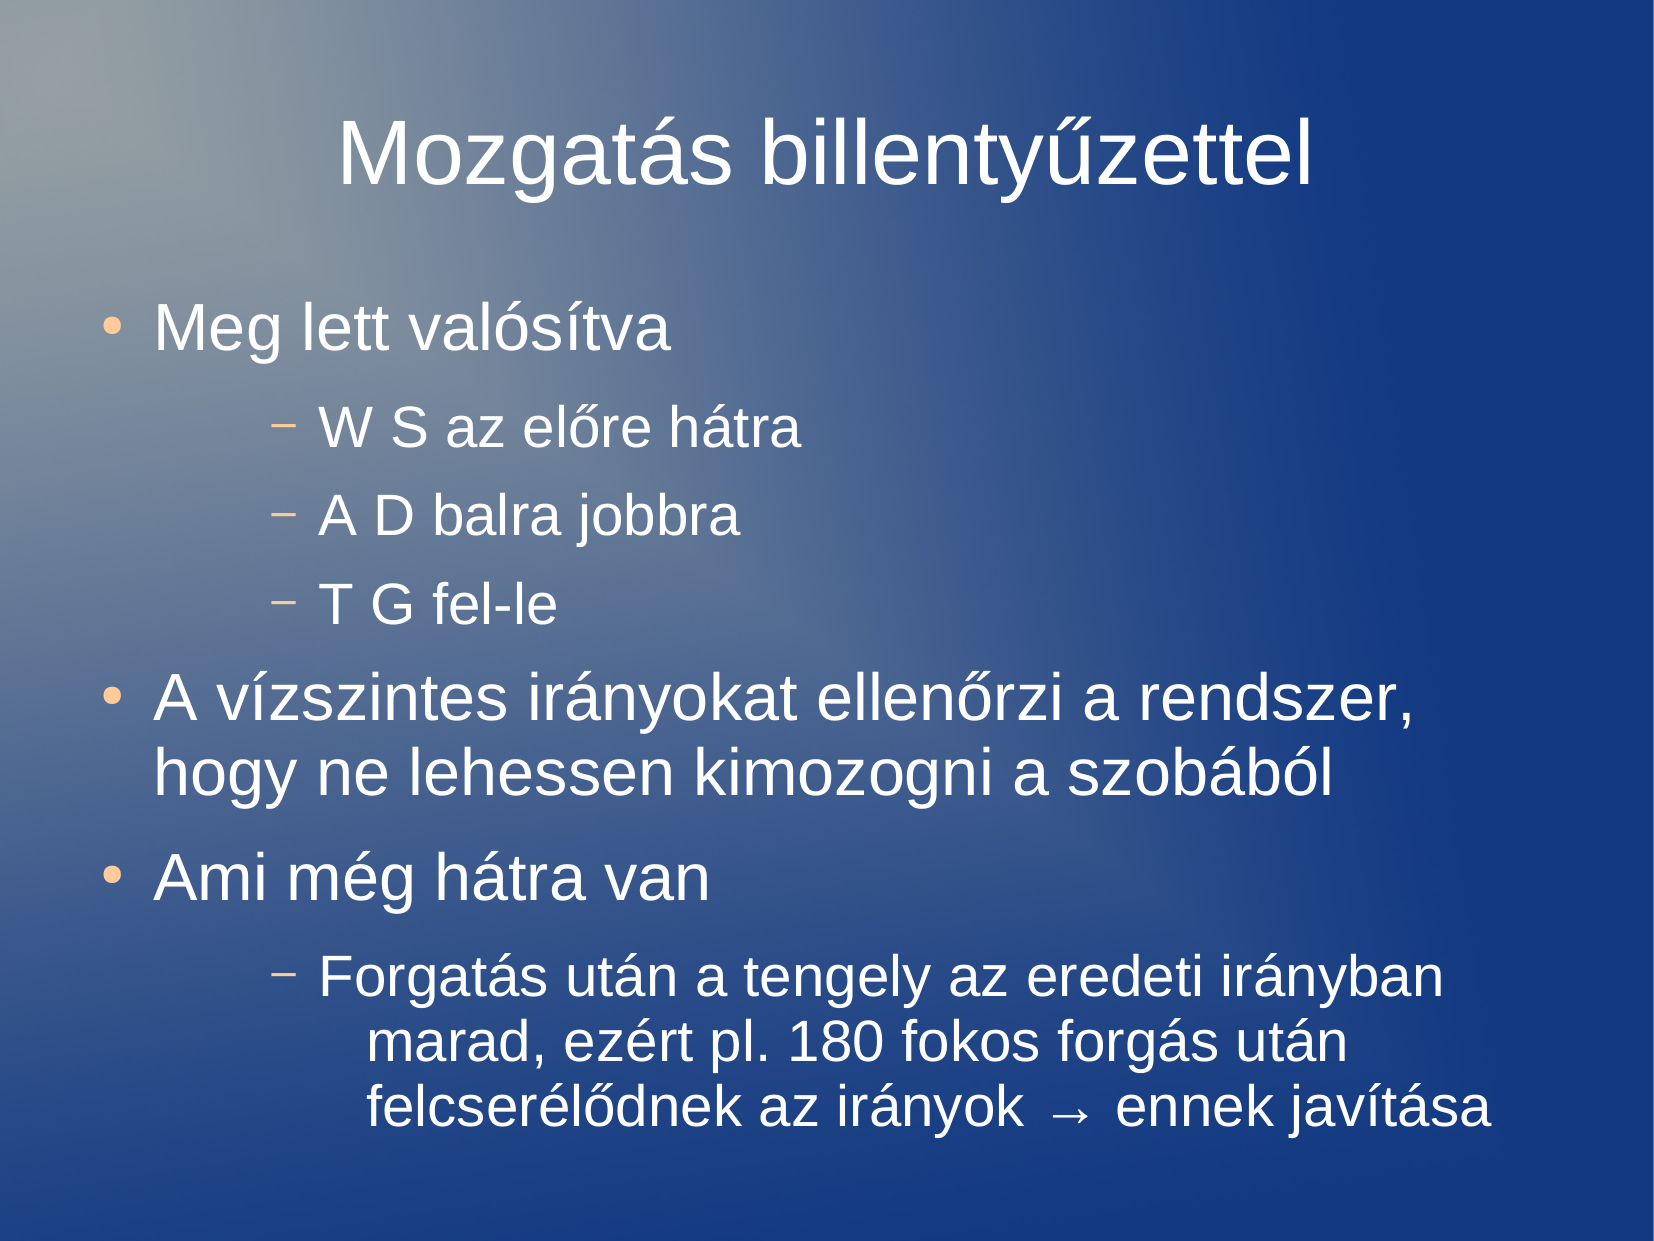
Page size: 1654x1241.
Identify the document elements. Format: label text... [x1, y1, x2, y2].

title Mozgatás billentyűzettel [82, 56, 1571, 250]
picture [0, 0, 1654, 1241]
list Meg lett valósítva W S az előre hátra A D balra jobbra T G fel-le A vízszintes irányokat ellenőrzi a rendszer, hogy ne lehessen kimozogni a szobából Ami még hátra van Forgatás után a tengely az eredeti irányban marad, ezért pl. 180 fokos forgás után felcserélődnek az irányok → ennek javítása [82, 290, 1571, 1139]
